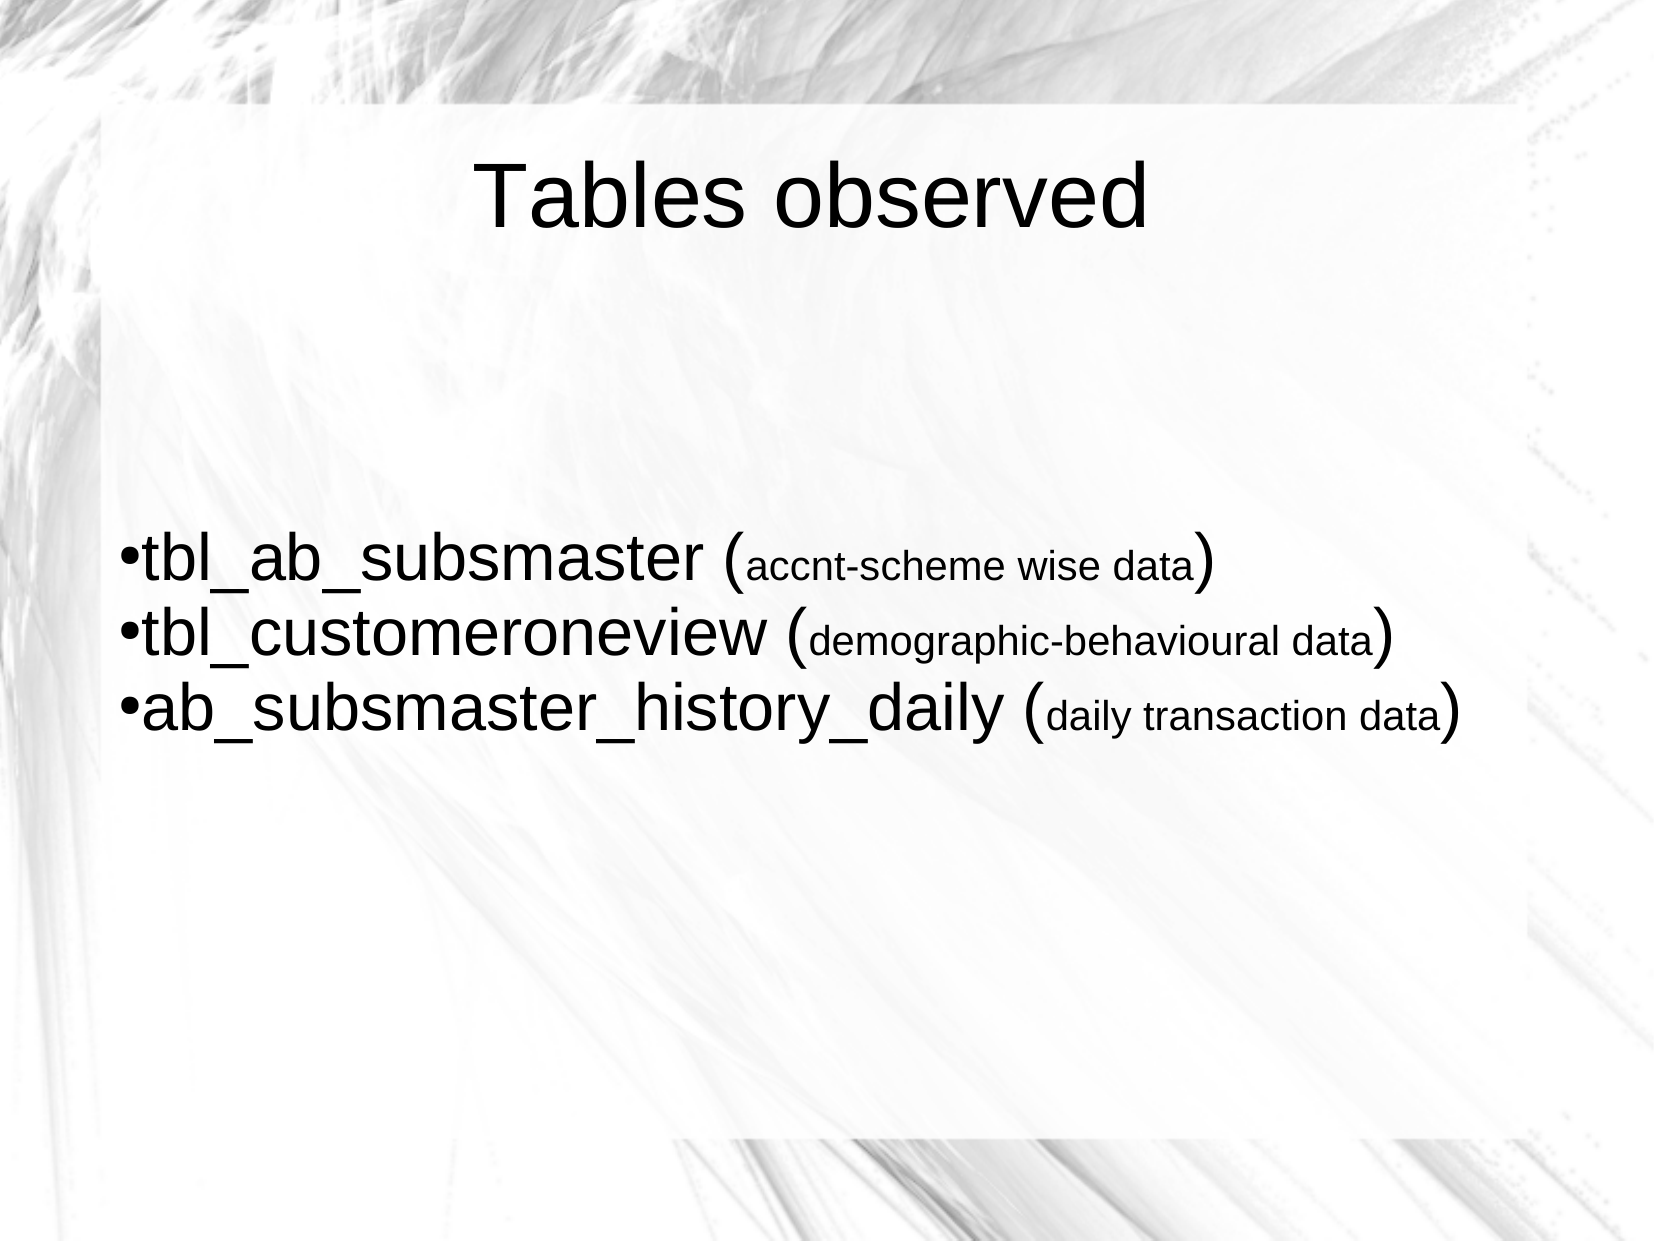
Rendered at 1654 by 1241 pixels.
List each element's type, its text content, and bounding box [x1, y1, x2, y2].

picture [0, 0, 1654, 1241]
subtitle tbl_ab_subsmaster (accnt-scheme wise data) tbl_customeroneview (demographic-behavioural data) ab_subsmaster_history_daily (daily transaction data) [118, 319, 1571, 945]
title Tables observed [118, 112, 1506, 281]
